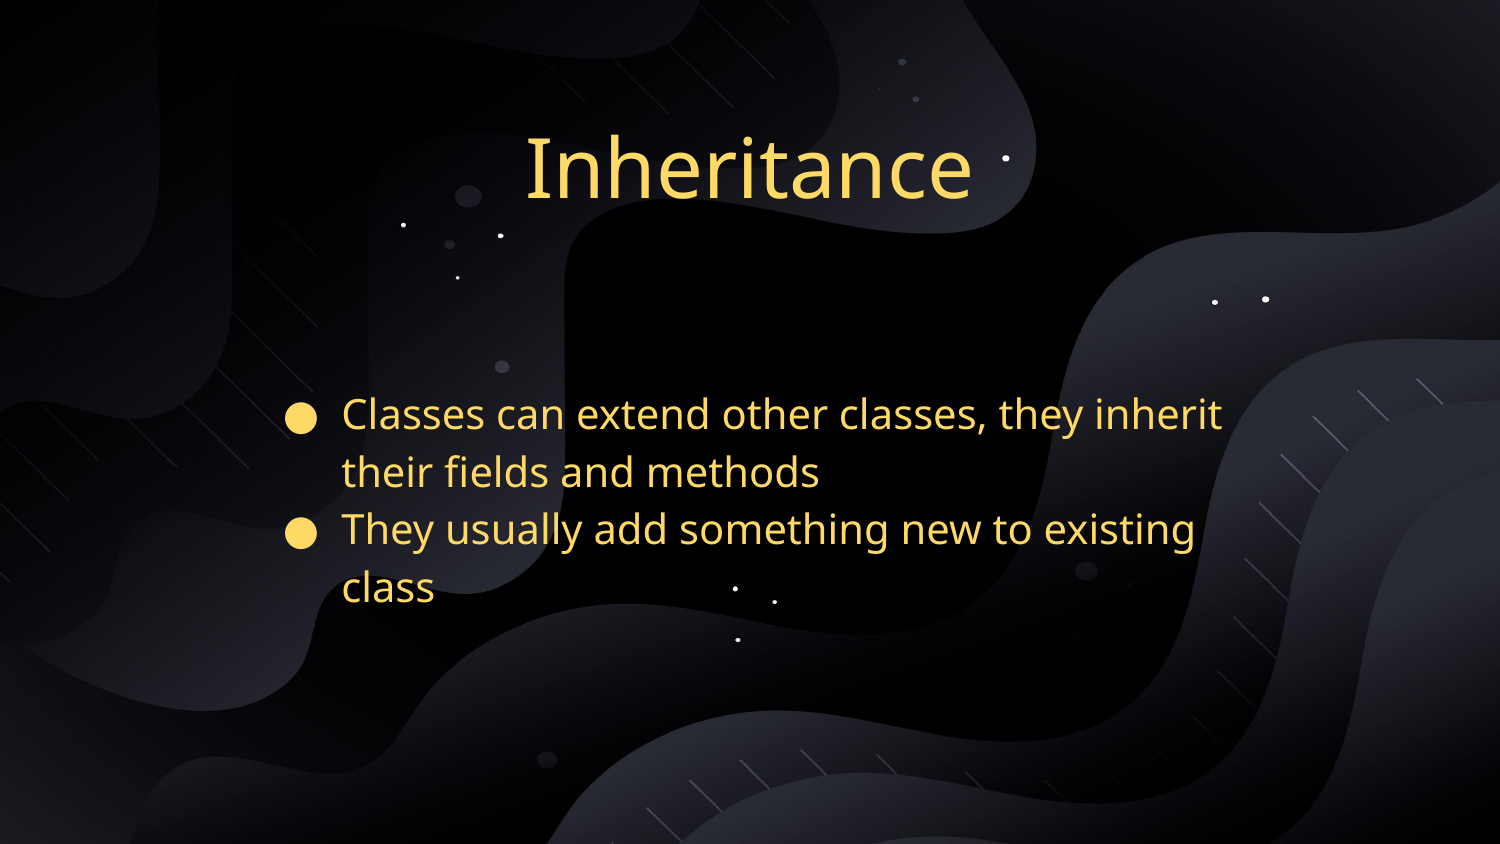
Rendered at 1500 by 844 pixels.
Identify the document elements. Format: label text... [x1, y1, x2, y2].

list Classes can extend other classes, they inherit their fields and methods They usually add something new to existing class [258, 376, 1242, 656]
picture [0, 0, 1500, 844]
title Inheritance [355, 62, 1145, 268]
